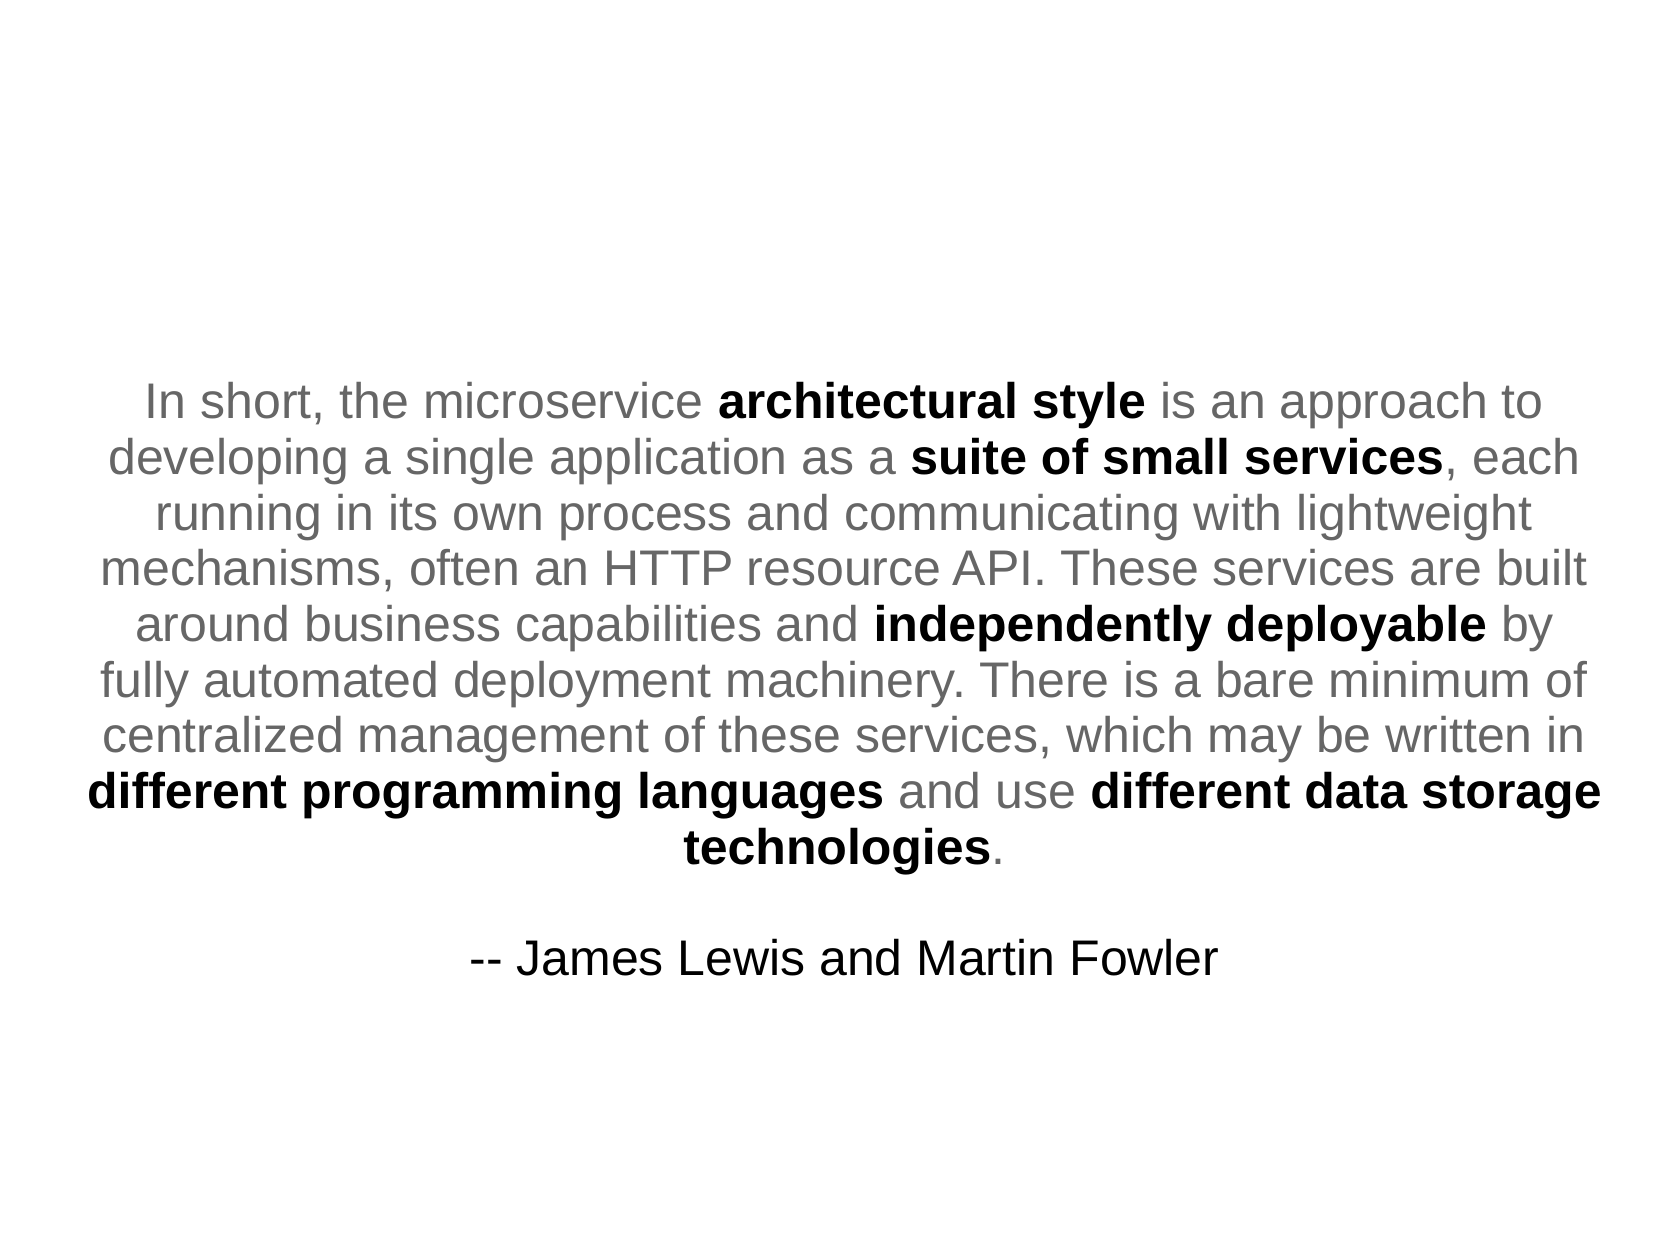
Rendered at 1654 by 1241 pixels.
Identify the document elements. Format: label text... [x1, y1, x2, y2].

text_box In short, the microservice architectural style is an approach to developing a single application as a suite of small services, each running in its own process and communicating with lightweight mechanisms, often an HTTP resource API. These services are built around business capabilities and independently deployable by fully automated deployment machinery. There is a bare minimum of centralized management of these services, which may be written in different programming languages and use different data storage technologies. -- James Lewis and Martin Fowler [70, 106, 1619, 1170]
